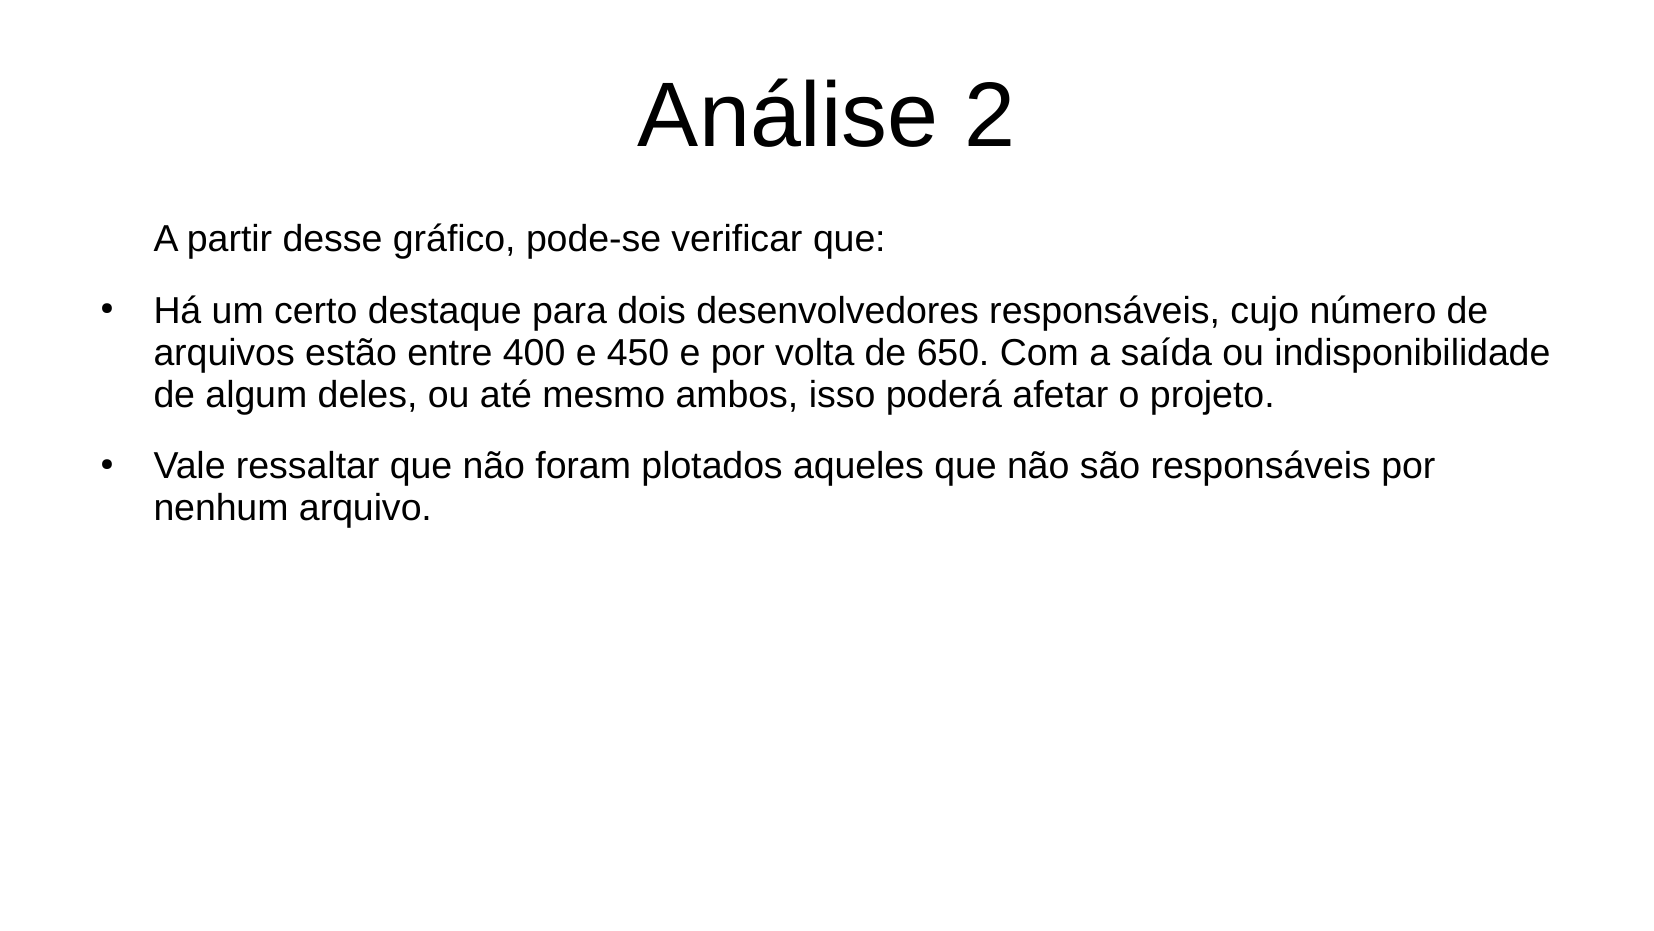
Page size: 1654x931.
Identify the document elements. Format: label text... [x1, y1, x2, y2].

title Análise 2 [82, 37, 1571, 193]
list A partir desse gráfico, pode-se verificar que: Há um certo destaque para dois desenvolvedores responsáveis, cujo número de arquivos estão entre 400 e 450 e por volta de 650. Com a saída ou indisponibilidade de algum deles, ou até mesmo ambos, isso poderá afetar o projeto. Vale ressaltar que não foram plotados aqueles que não são responsáveis por nenhum arquivo. [82, 217, 1571, 758]
